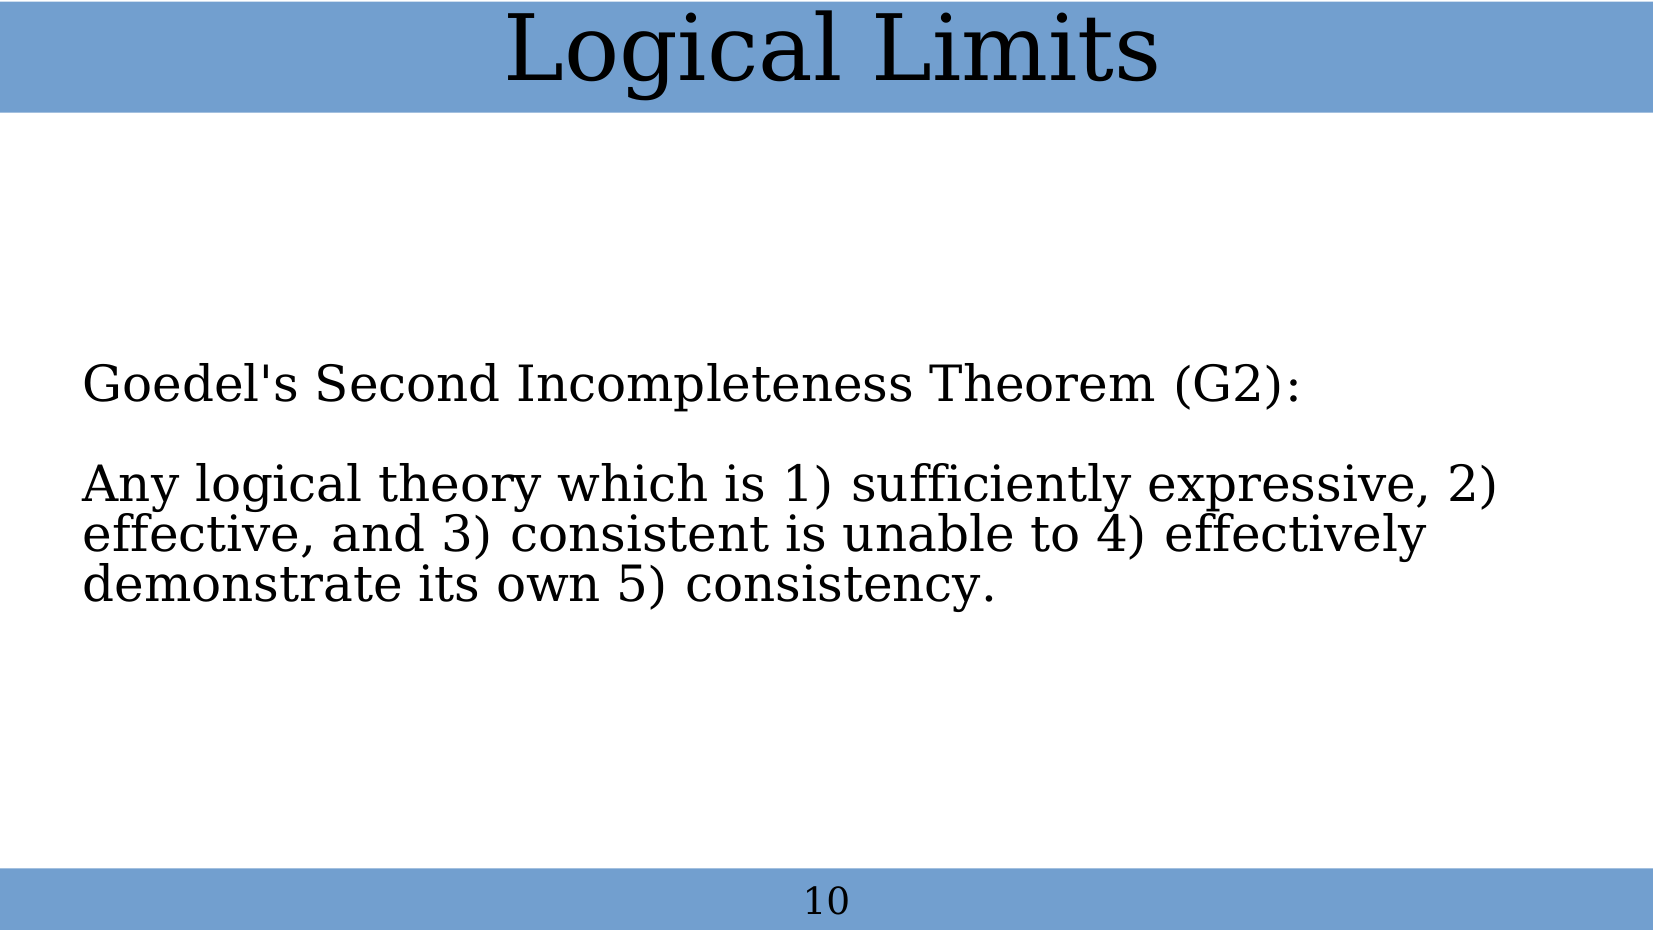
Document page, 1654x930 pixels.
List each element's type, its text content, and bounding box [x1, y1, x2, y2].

text_box [0, 868, 1653, 930]
text_box 10 [770, 877, 883, 930]
title [0, 1, 1653, 113]
text_box Logical Limits [167, 0, 1498, 107]
subtitle Goedel's Second Incompleteness Theorem (G2): Any logical theory which is 1) sufficiently expressive, 2) effective, and 3) consistent is unable to 4) effectively demonstrate its own 5) consistency. [82, 212, 1571, 763]
